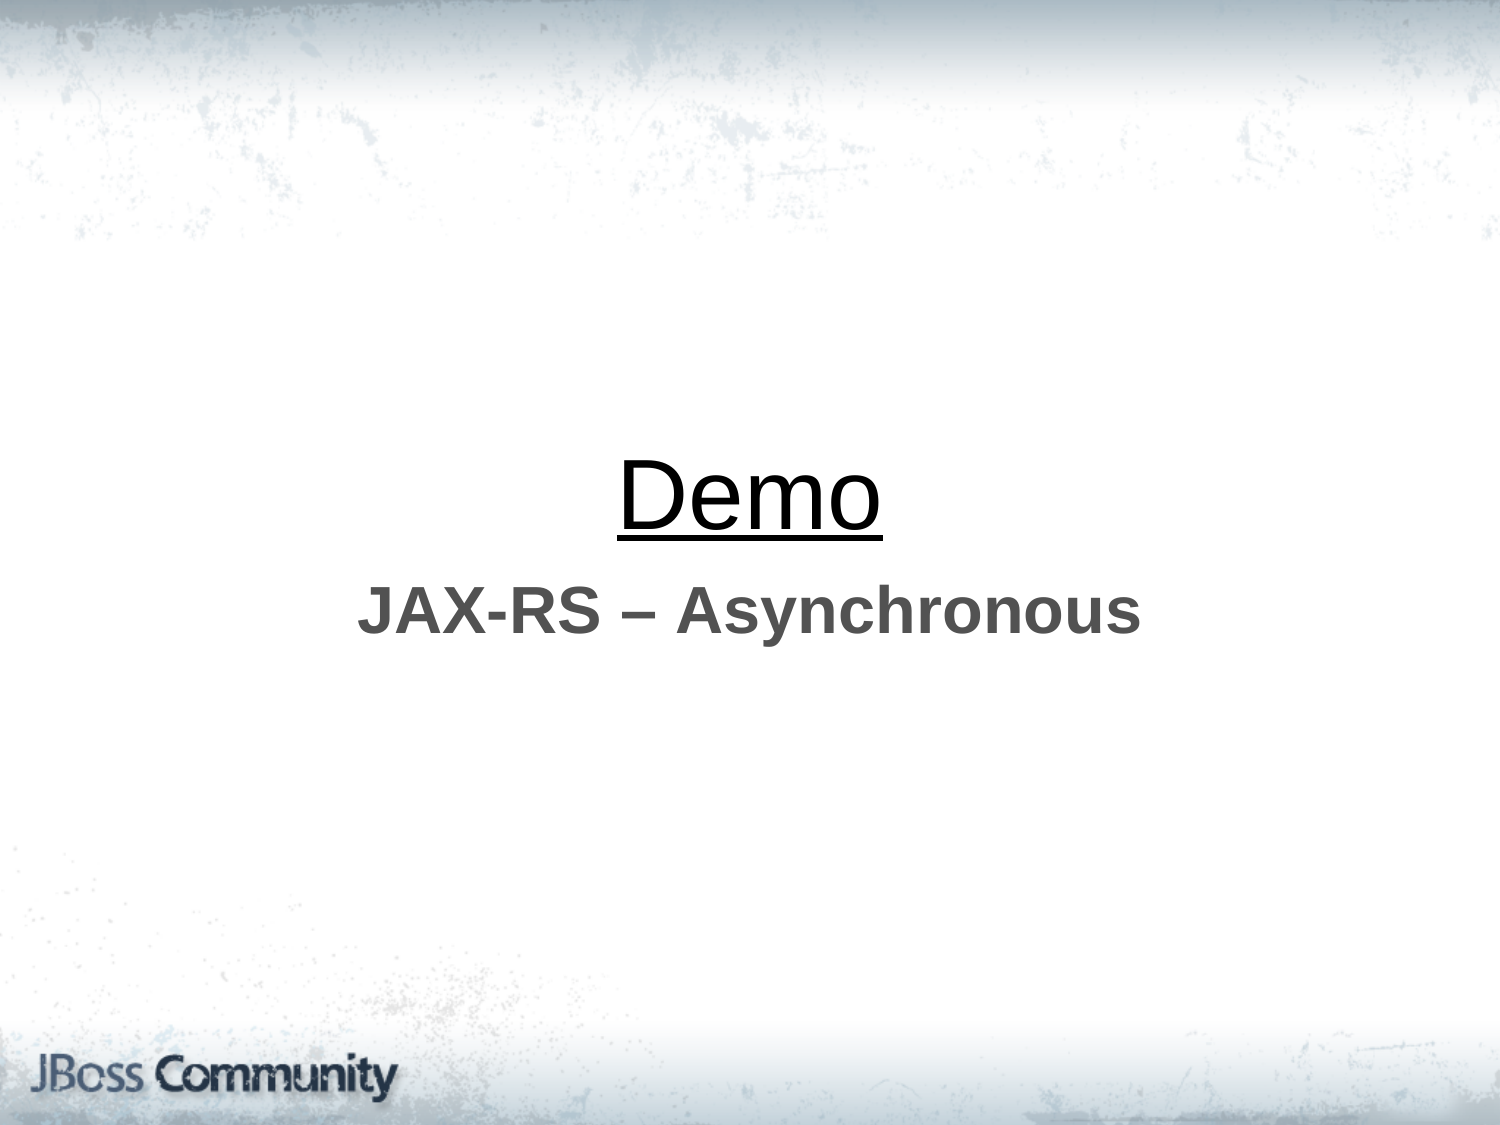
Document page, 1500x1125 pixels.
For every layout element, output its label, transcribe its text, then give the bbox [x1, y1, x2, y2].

subtitle Demo JAX-RS – Asynchronous [112, 76, 1388, 1001]
picture [0, 0, 1500, 1125]
